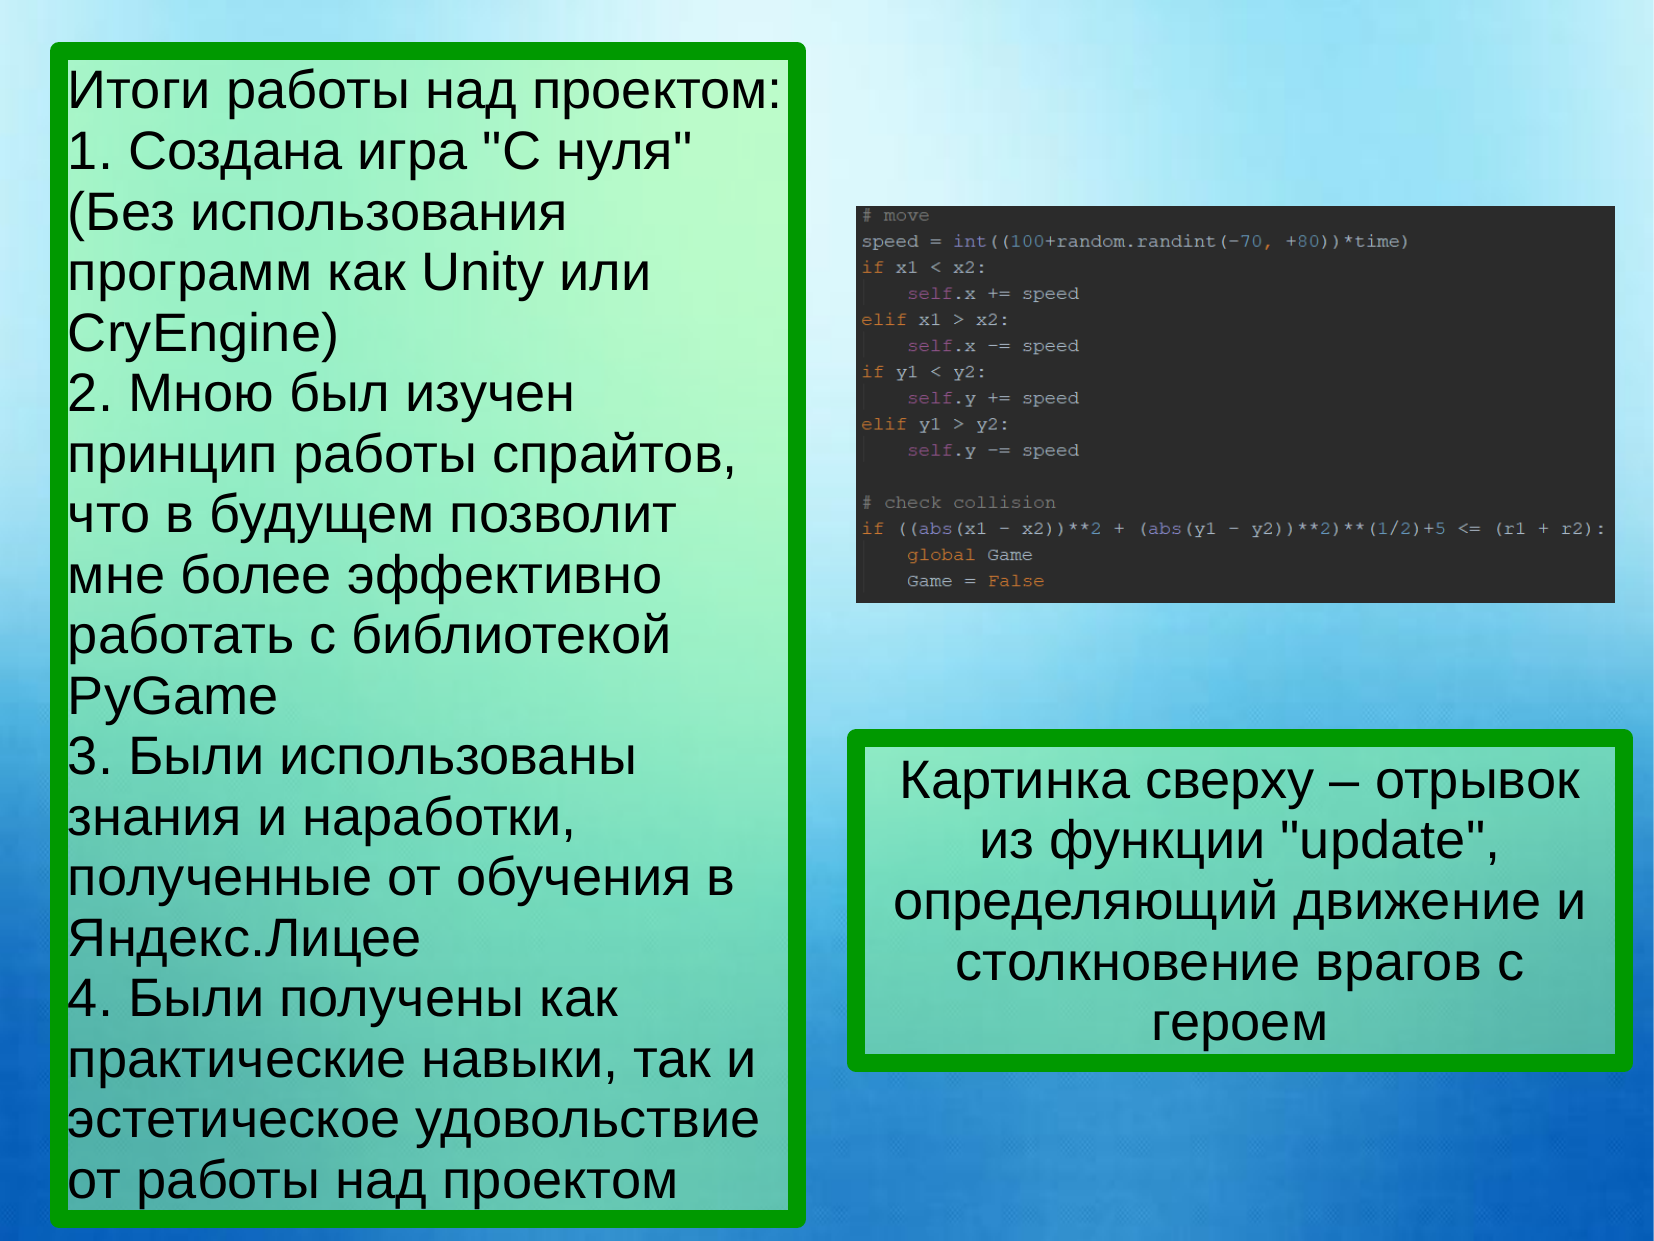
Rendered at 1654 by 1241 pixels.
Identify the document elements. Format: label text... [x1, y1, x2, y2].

picture [0, 0, 1654, 1241]
title Итоги работы над проектом: 1. Создана игра "С нуля" (Без использования программ как Unity или CryEngine) 2. Мною был изучен принцип работы спрайтов, что в будущем позволит мне более эффективно работать с библиотекой PyGame 3. Были использованы знания и наработки, полученные от обучения в Яндекс.Лицее 4. Были получены как практические навыки, так и эстетическое удовольствие от работы над проектом [59, 50, 798, 1219]
title Картинка сверху – отрывок из функции "update", определяющий движение и столкновение врагов с героем [856, 738, 1625, 1063]
